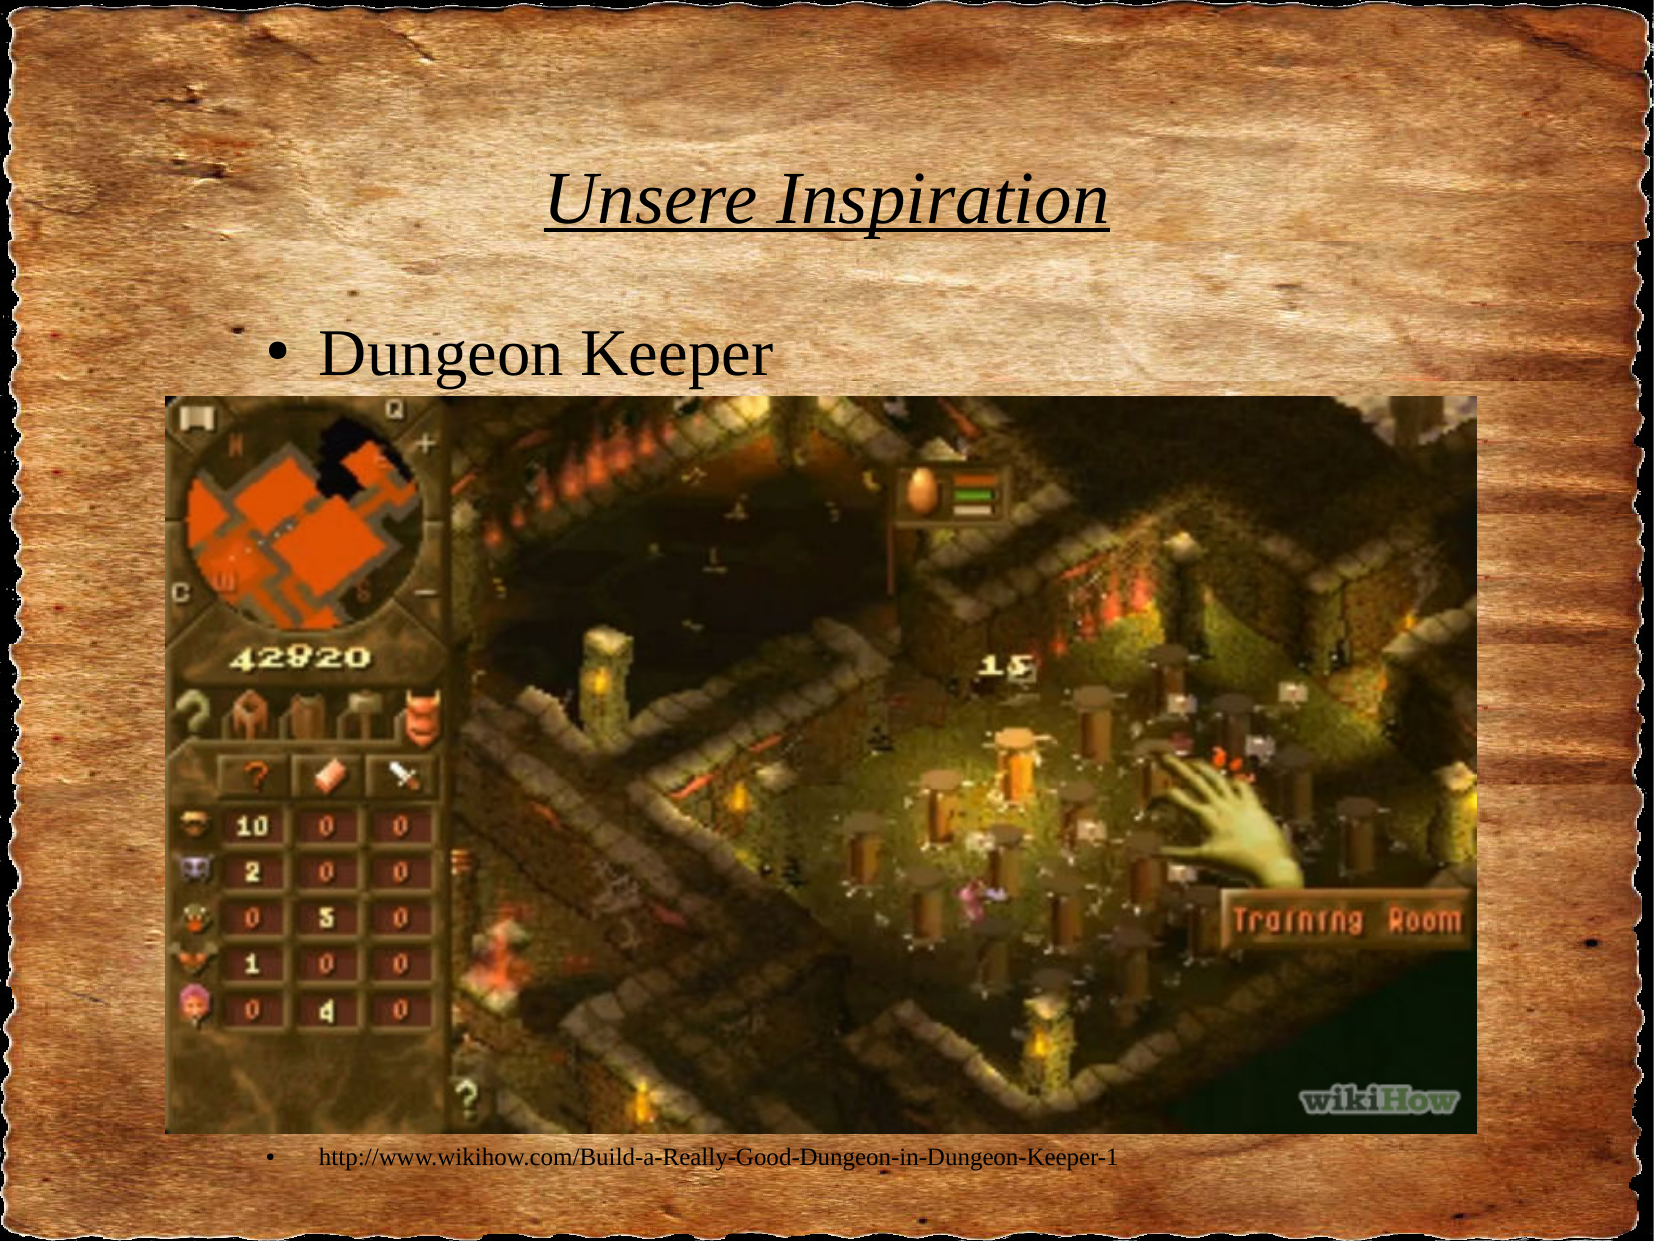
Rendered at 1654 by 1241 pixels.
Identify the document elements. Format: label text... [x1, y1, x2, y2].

title Unsere Inspiration [82, 94, 1571, 302]
list Dungeon Keeper http://www.wikihow.com/Build-a-Really-Good-Dungeon-in-Dungeon-Keeper-1 [248, 315, 1571, 1173]
picture [0, 0, 1654, 1241]
